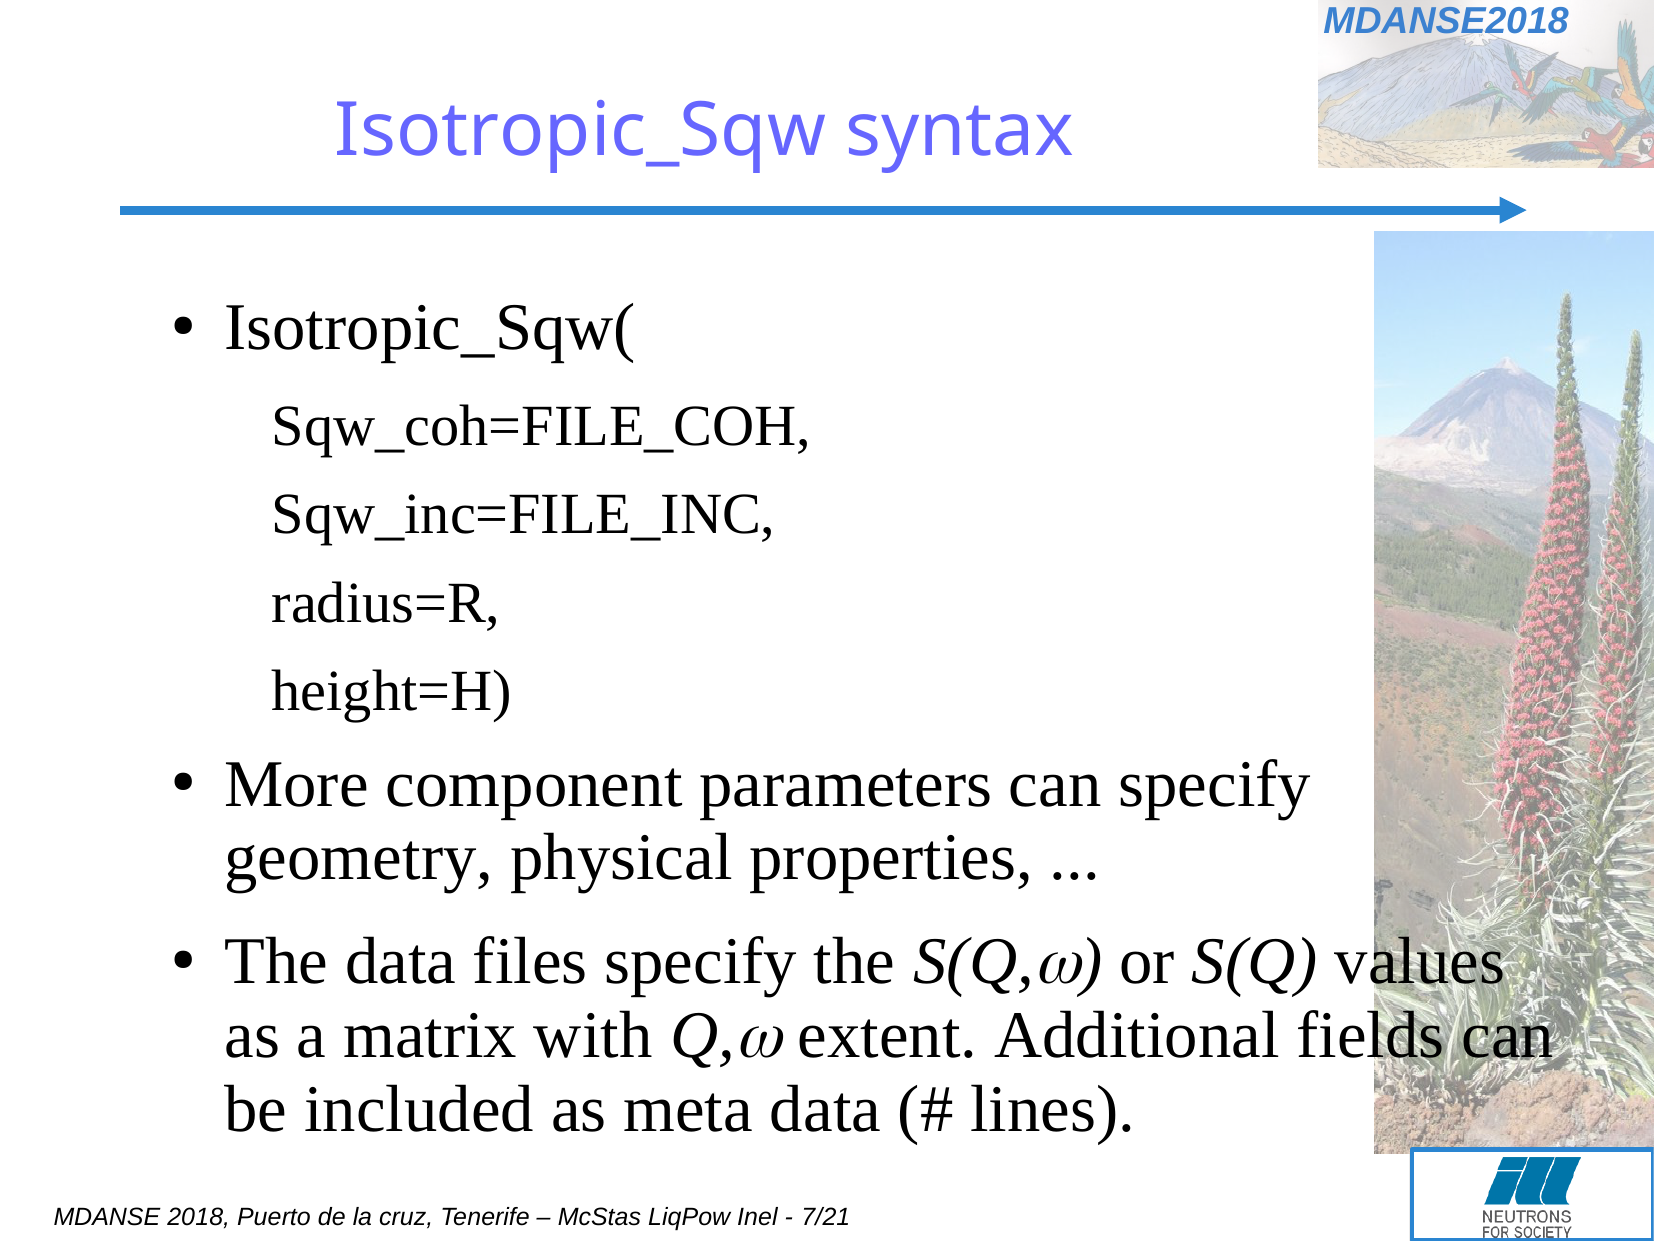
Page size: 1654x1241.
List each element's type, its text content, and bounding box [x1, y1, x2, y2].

title Isotropic_Sqw syntax [82, 49, 1328, 203]
picture [1479, 1153, 1583, 1241]
list Isotropic_Sqw( Sqw_coh=FILE_COH, Sqw_inc=FILE_INC, radius=R, height=H) More component parameters can specify geometry, physical properties, ... The data files specify the S(Q,w) or S(Q) values as a matrix with Q,w extent. Additional fields can be included as meta data (# lines). [82, 290, 1571, 1173]
